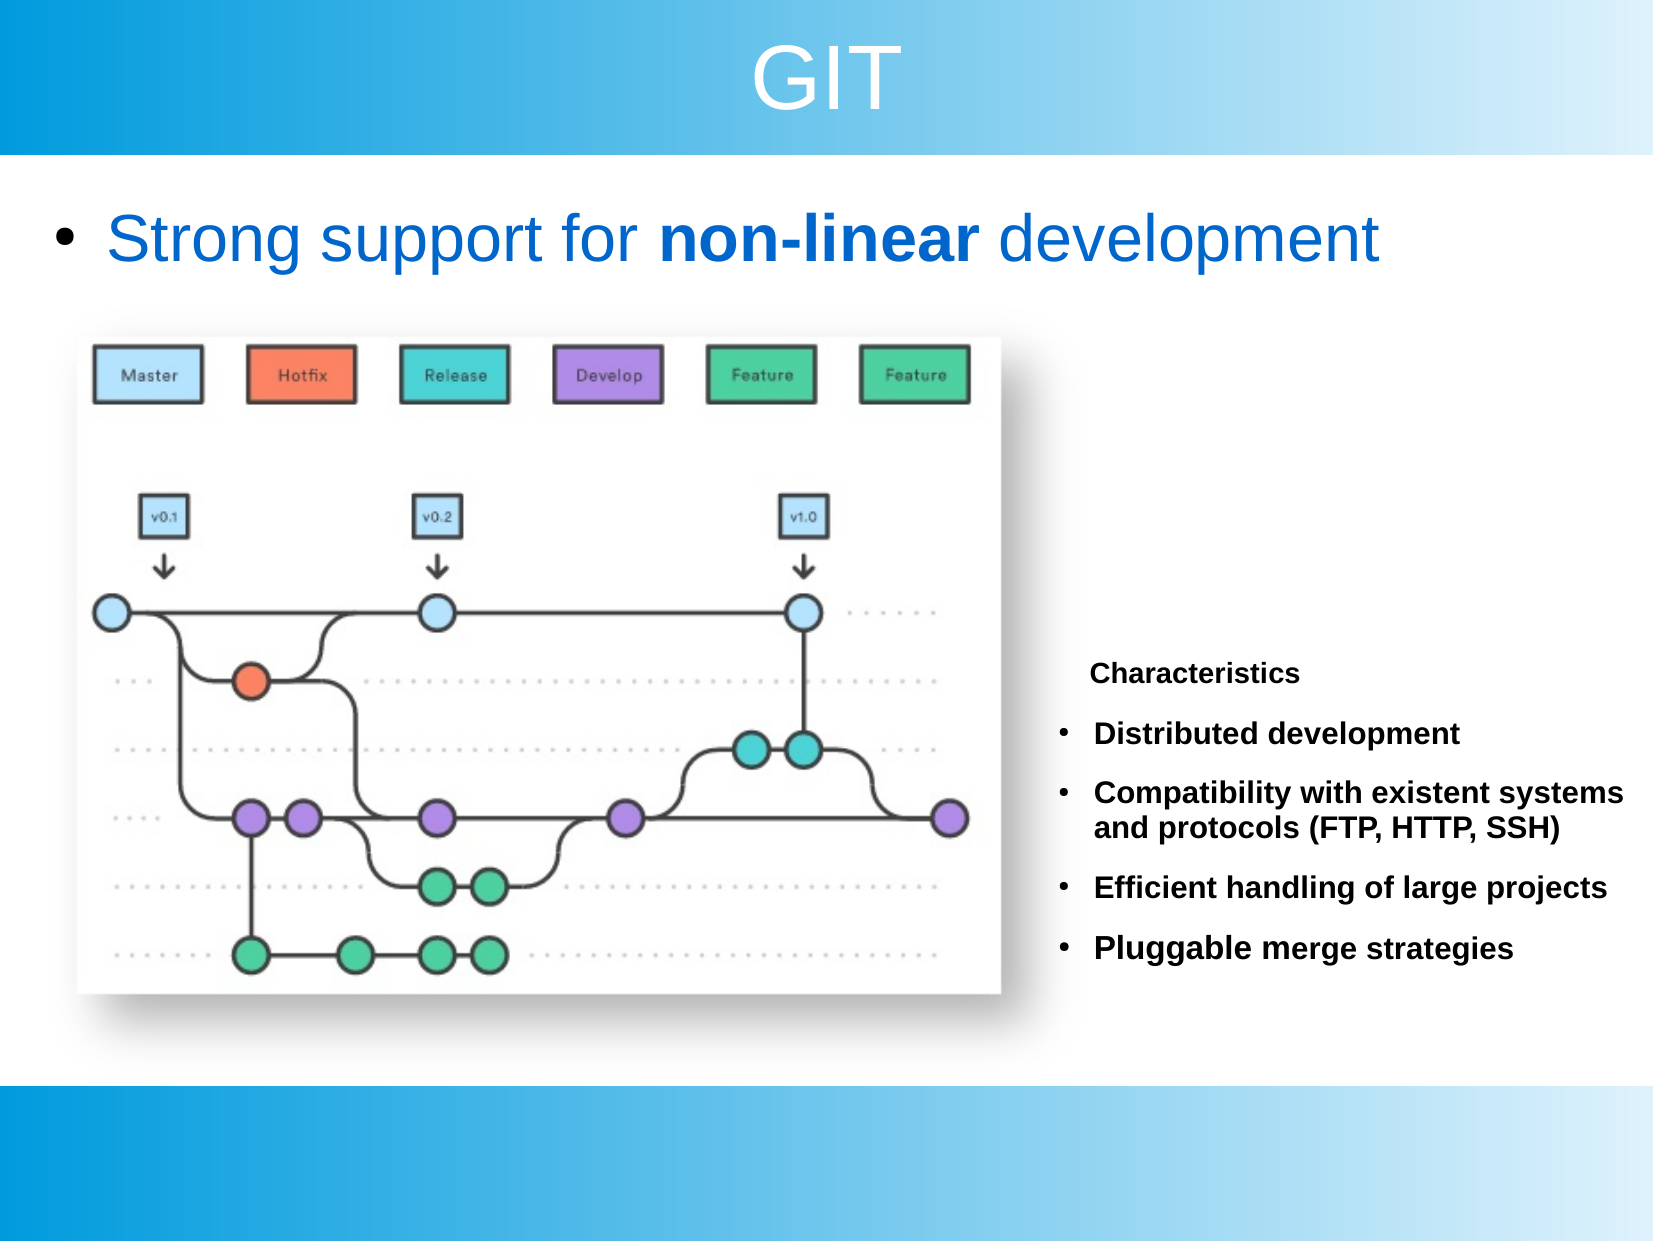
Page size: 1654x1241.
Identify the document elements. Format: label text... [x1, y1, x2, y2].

picture [47, 307, 1087, 1080]
title GIT [82, 25, 1571, 130]
text_box Characteristics [1087, 649, 1394, 708]
text_box Distributed development Compatibility with existent systems and protocols (FTP, HTTP, SSH) Efficient handling of large projects Pluggable merge strategies [1043, 708, 1654, 1057]
list Strong support for non-linear development [35, 200, 1524, 921]
